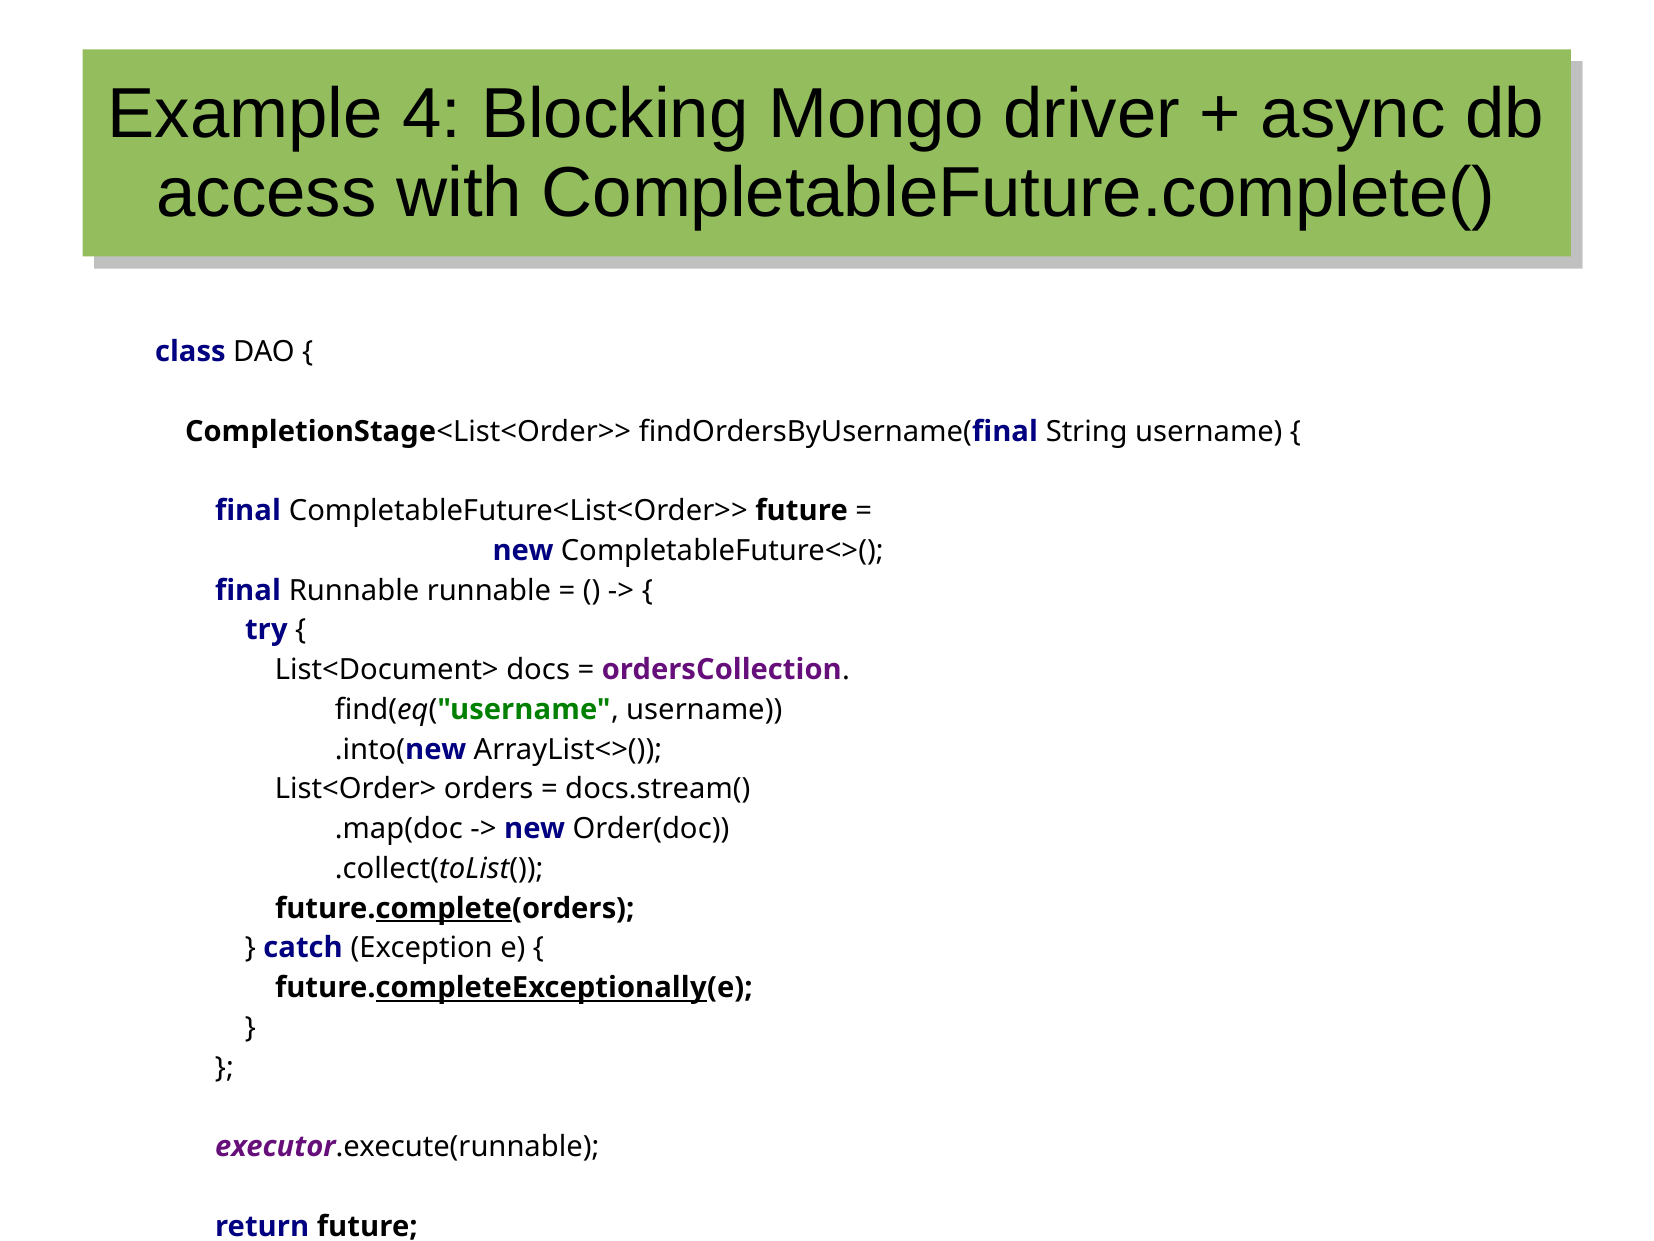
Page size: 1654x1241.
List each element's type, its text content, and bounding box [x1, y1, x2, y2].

text_box class DAO { CompletionStage<List<Order>> findOrdersByUsername(final String username) { final CompletableFuture<List<Order>> future = new CompletableFuture<>(); final Runnable runnable = () -> { try { List<Document> docs = ordersCollection. find(eq("username", username)) .into(new ArrayList<>()); List<Order> orders = docs.stream() .map(doc -> new Order(doc)) .collect(toList()); future.complete(orders); } catch (Exception e) { future.completeExceptionally(e); } }; executor.execute(runnable); return future; } } [140, 323, 1548, 1241]
list [91, 303, 1580, 1024]
title Example 4: Blocking Mongo driver + async db access with CompletableFuture.complete() [82, 49, 1571, 257]
